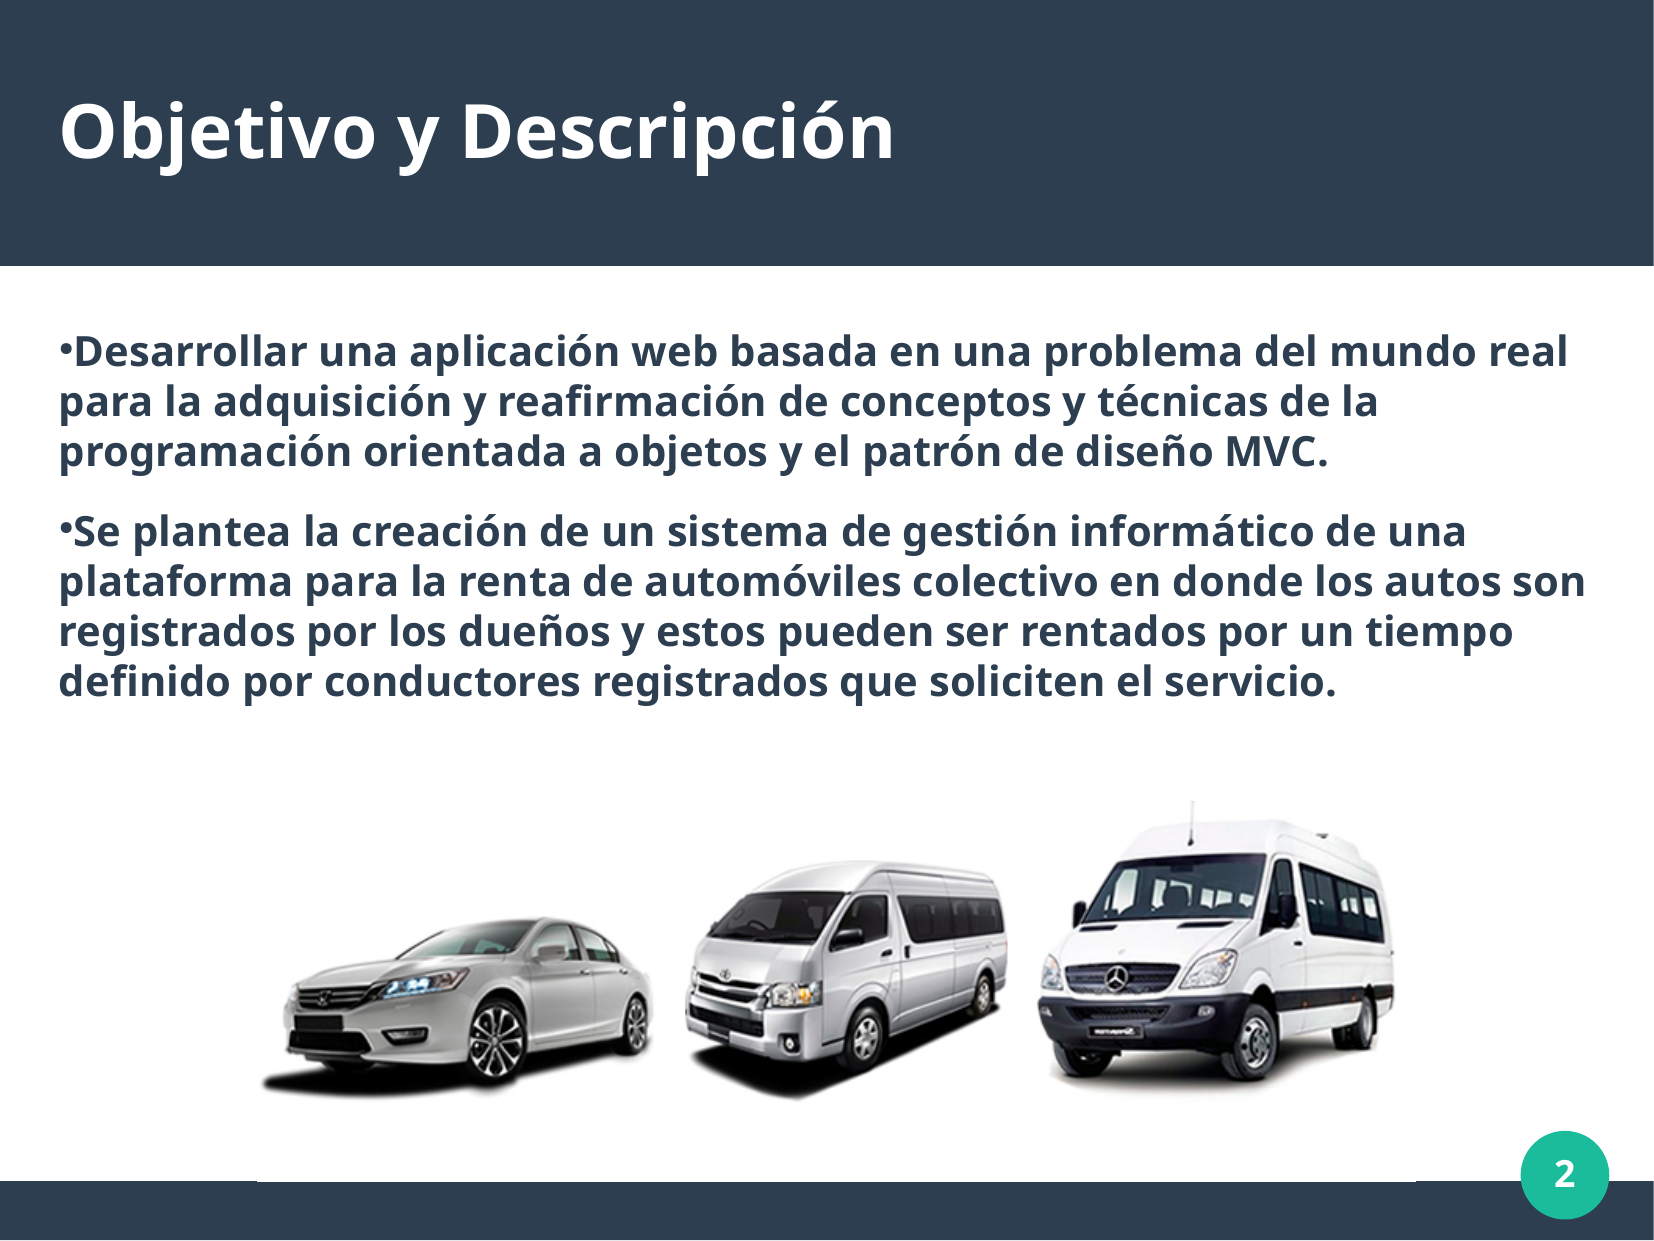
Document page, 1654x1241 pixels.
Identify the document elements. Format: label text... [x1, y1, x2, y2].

list Desarrollar una aplicación web basada en una problema del mundo real para la adquisición y reafirmación de conceptos y técnicas de la programación orientada a objetos y el patrón de diseño MVC. Se plantea la creación de un sistema de gestión informático de una plataforma para la renta de automóviles colectivo en donde los autos son registrados por los dueños y estos pueden ser rentados por un tiempo definido por conductores registrados que soliciten el servicio. [59, 324, 1595, 1152]
text_box [1505, 1116, 1625, 1235]
picture [257, 801, 1416, 1182]
title Objetivo y Descripción [59, 49, 1595, 207]
